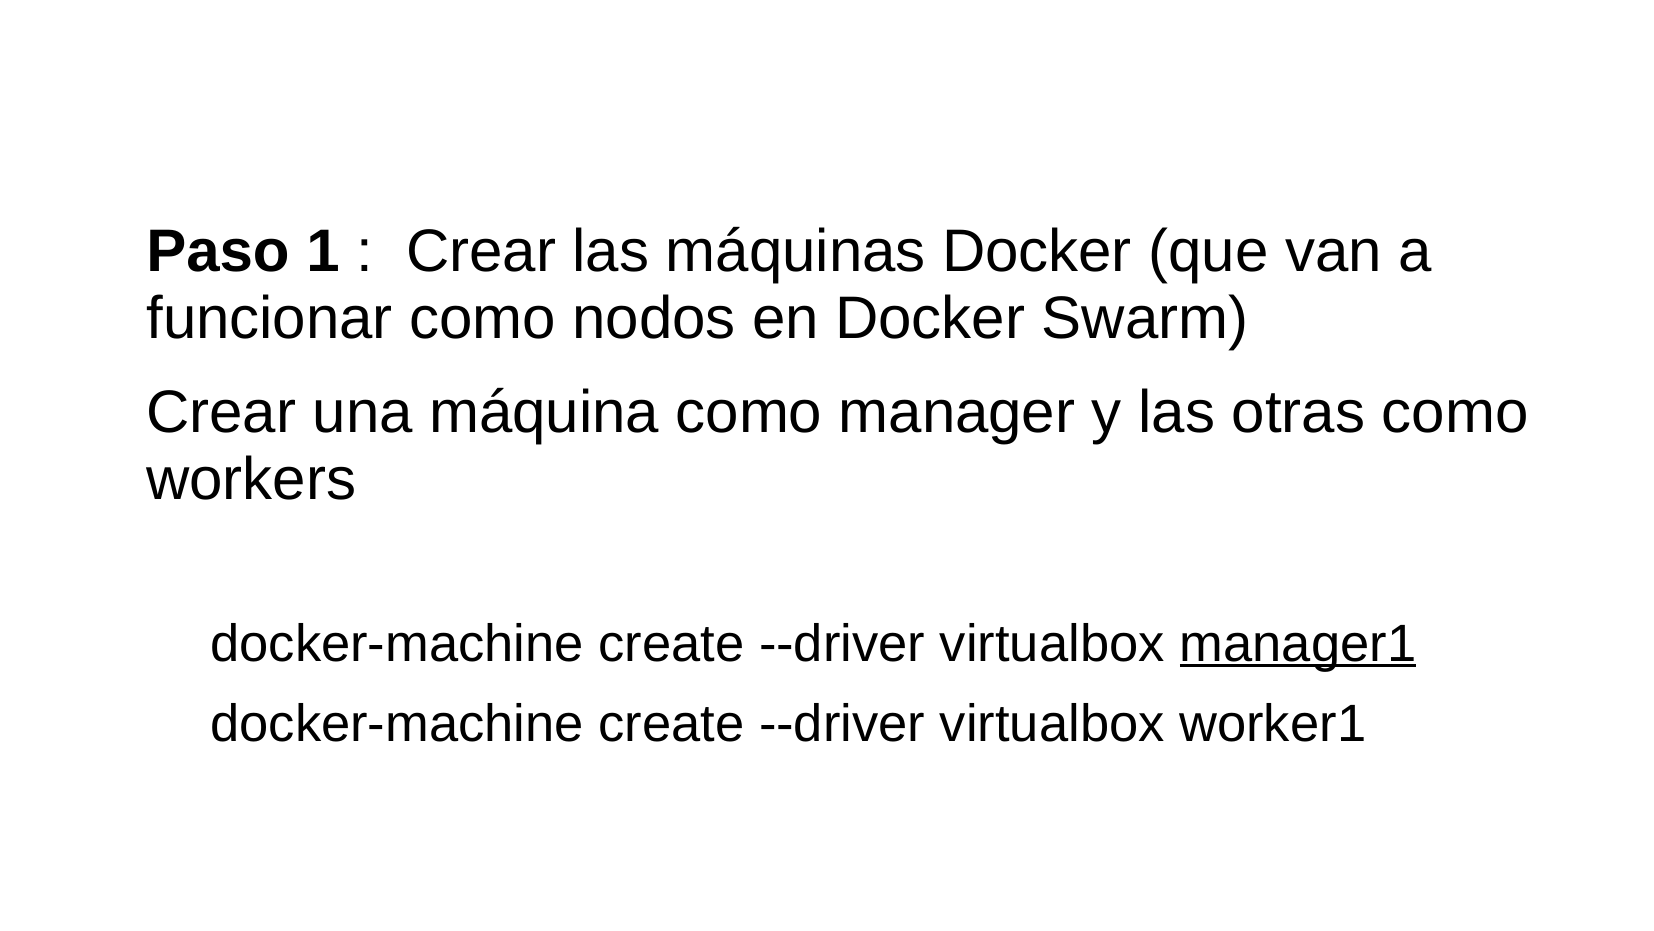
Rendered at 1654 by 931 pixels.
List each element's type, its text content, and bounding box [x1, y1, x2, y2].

list Paso 1 : Crear las máquinas Docker (que van a funcionar como nodos en Docker Swarm) Crear una máquina como manager y las otras como workers docker-machine create --driver virtualbox manager1 docker-machine create --driver virtualbox worker1 [82, 217, 1571, 758]
